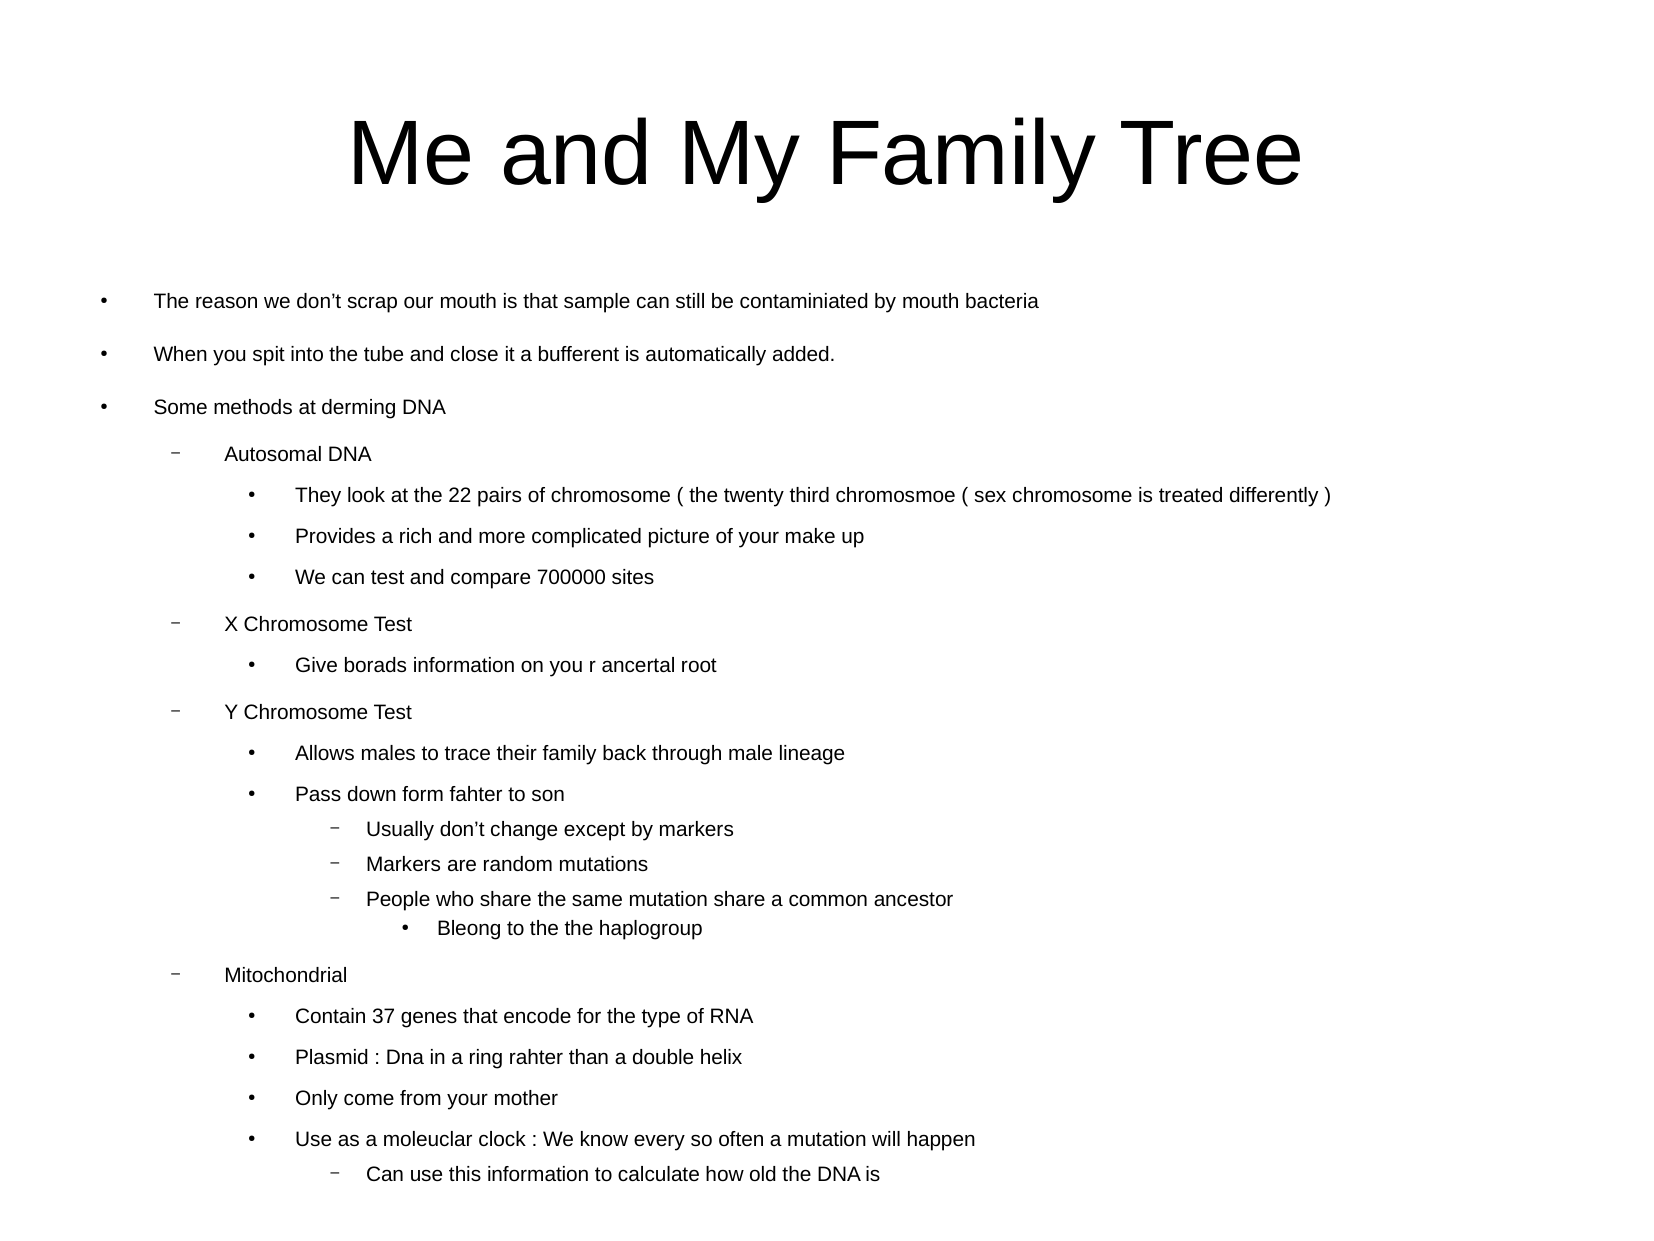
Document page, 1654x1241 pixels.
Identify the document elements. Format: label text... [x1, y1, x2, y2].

list The reason we don’t scrap our mouth is that sample can still be contaminiated by mouth bacteria When you spit into the tube and close it a bufferent is automatically added. Some methods at derming DNA Autosomal DNA They look at the 22 pairs of chromosome ( the twenty third chromosmoe ( sex chromosome is treated differently ) Provides a rich and more complicated picture of your make up We can test and compare 700000 sites X Chromosome Test Give borads information on you r ancertal root Y Chromosome Test Allows males to trace their family back through male lineage Pass down form fahter to son Usually don’t change except by markers Markers are random mutations People who share the same mutation share a common ancestor Bleong to the the haplogroup Mitochondrial Contain 37 genes that encode for the type of RNA Plasmid : Dna in a ring rahter than a double helix Only come from your mother Use as a moleuclar clock : We know every so often a mutation will happen Can use this information to calculate how old the DNA is [82, 290, 1571, 1229]
title Me and My Family Tree [82, 49, 1571, 257]
